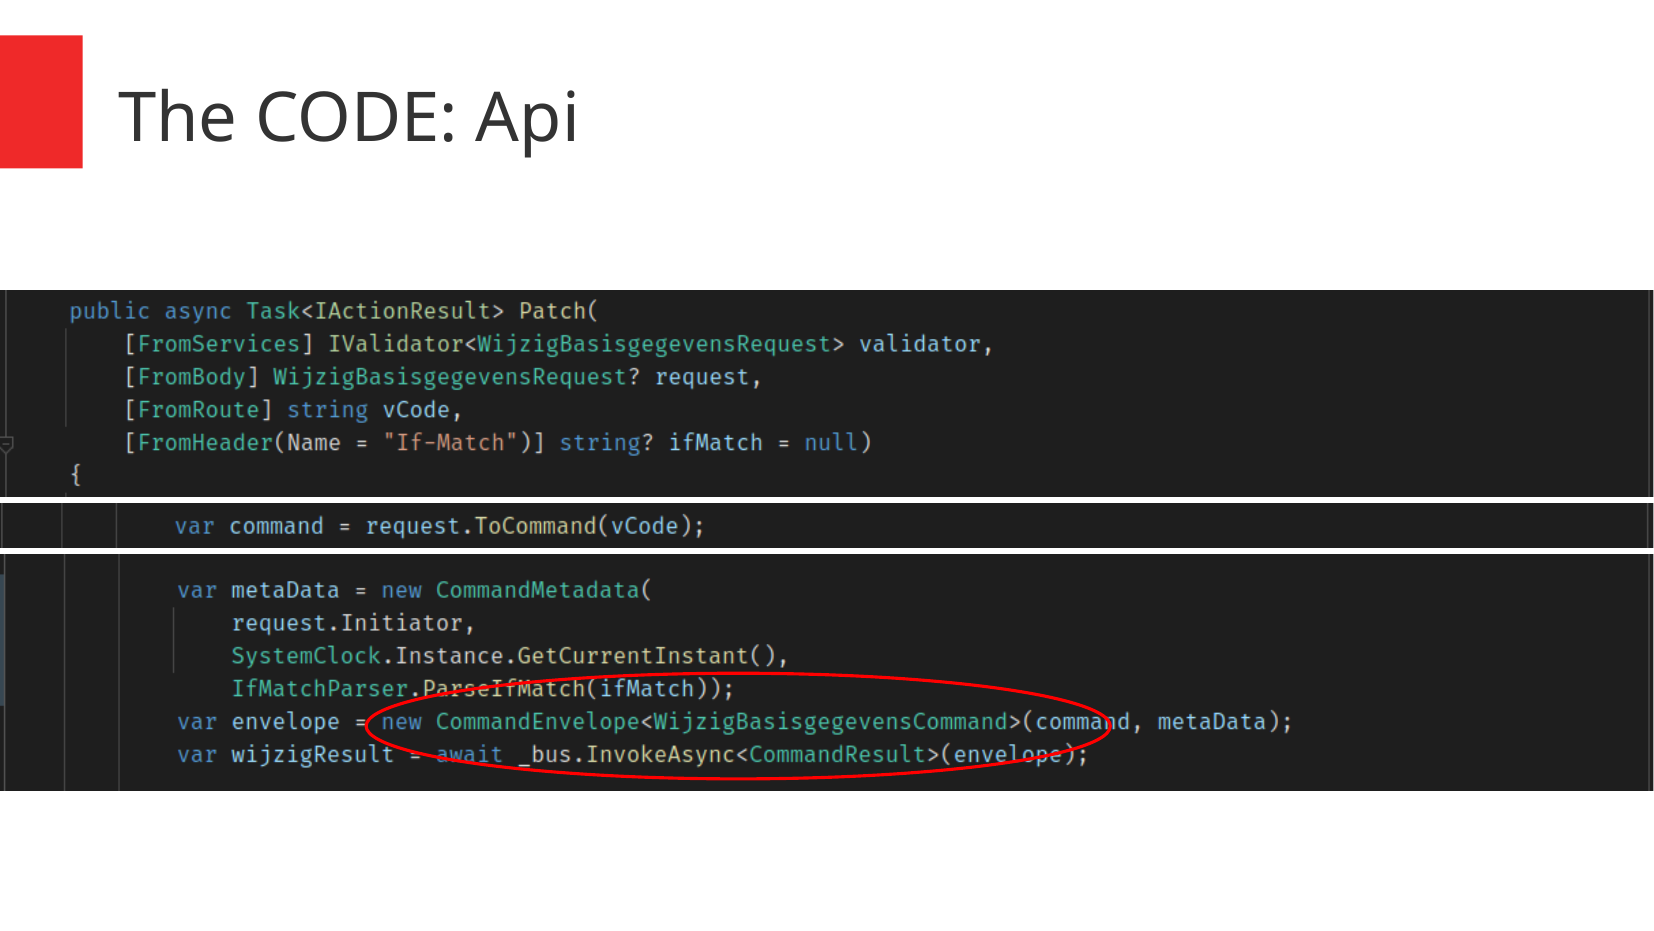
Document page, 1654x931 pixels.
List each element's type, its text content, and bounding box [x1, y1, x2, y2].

picture [0, 290, 1654, 497]
picture [0, 503, 1654, 548]
picture [0, 554, 1654, 791]
title The CODE: Api [118, 37, 1571, 193]
text_box [366, 673, 1111, 779]
